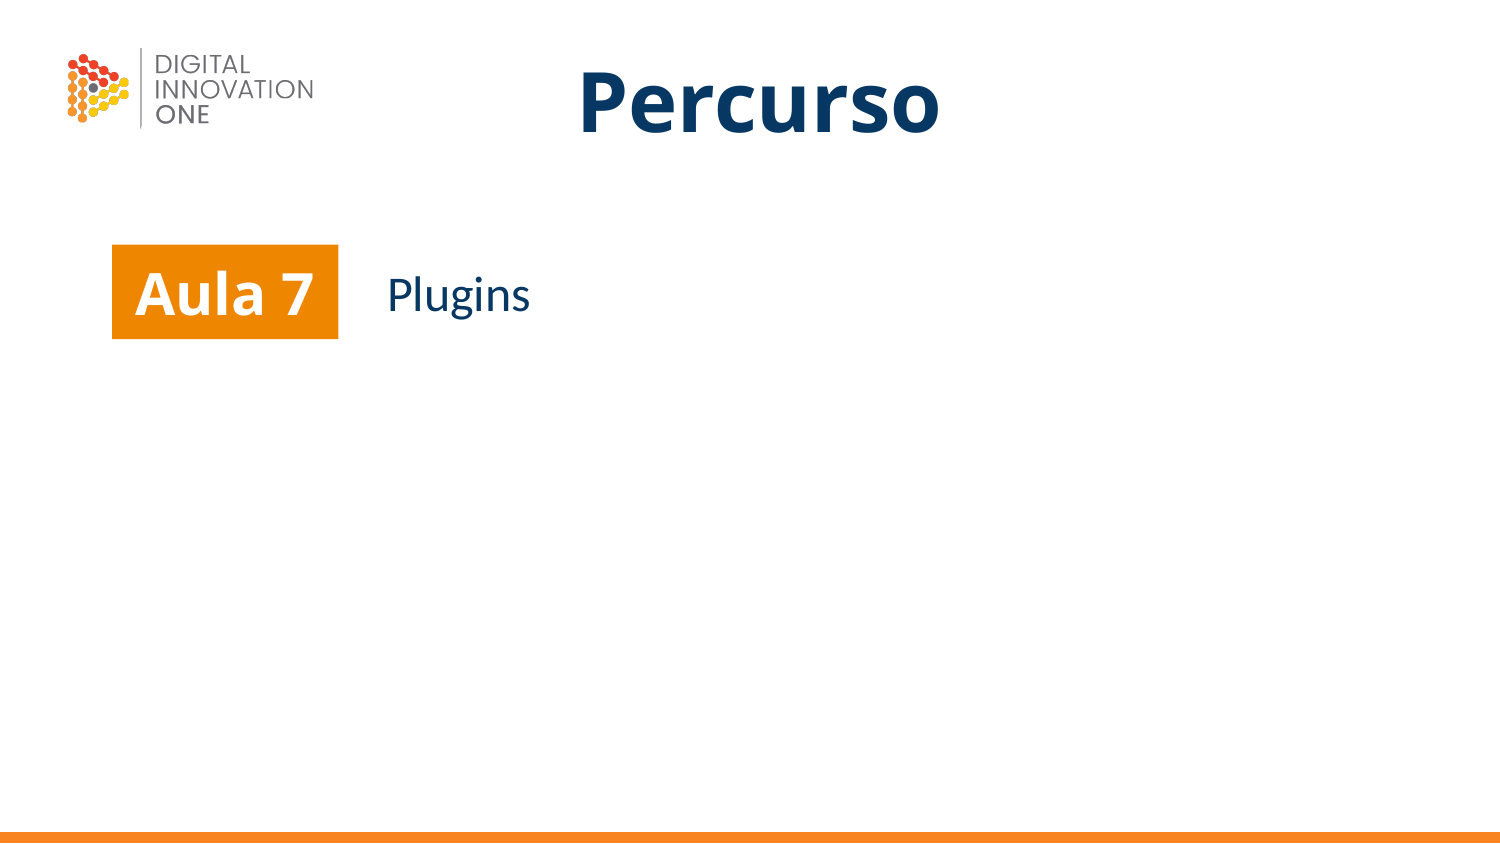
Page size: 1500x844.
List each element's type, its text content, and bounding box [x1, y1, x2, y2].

text_box Plugins [371, 253, 1238, 330]
subtitle Percurso [51, 50, 1449, 148]
text_box [0, 832, 1500, 843]
subtitle Aula 7 [112, 244, 339, 340]
picture [51, 39, 330, 137]
